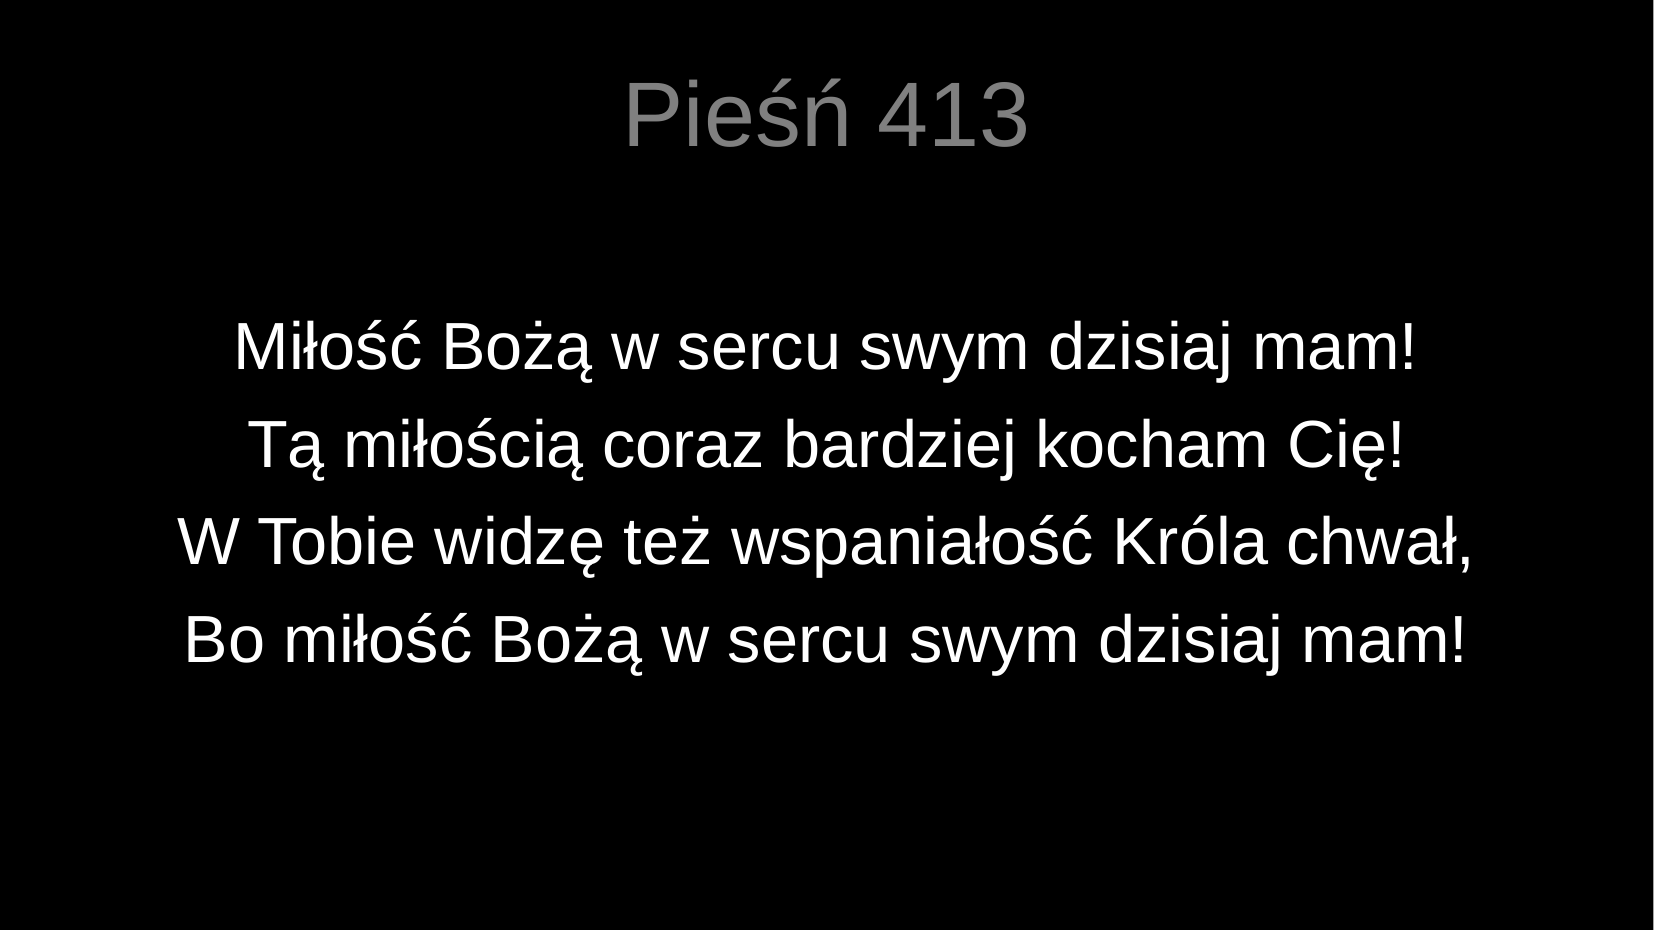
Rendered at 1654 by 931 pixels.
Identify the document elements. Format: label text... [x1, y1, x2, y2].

subtitle Miłość Bożą w sercu swym dzisiaj mam! Tą miłością coraz bardziej kocham Cię! W Tobie widzę też wspaniałość Króla chwał, Bo miłość Bożą w sercu swym dzisiaj mam! [82, 217, 1571, 757]
title Pieśń 413 [82, 37, 1571, 193]
